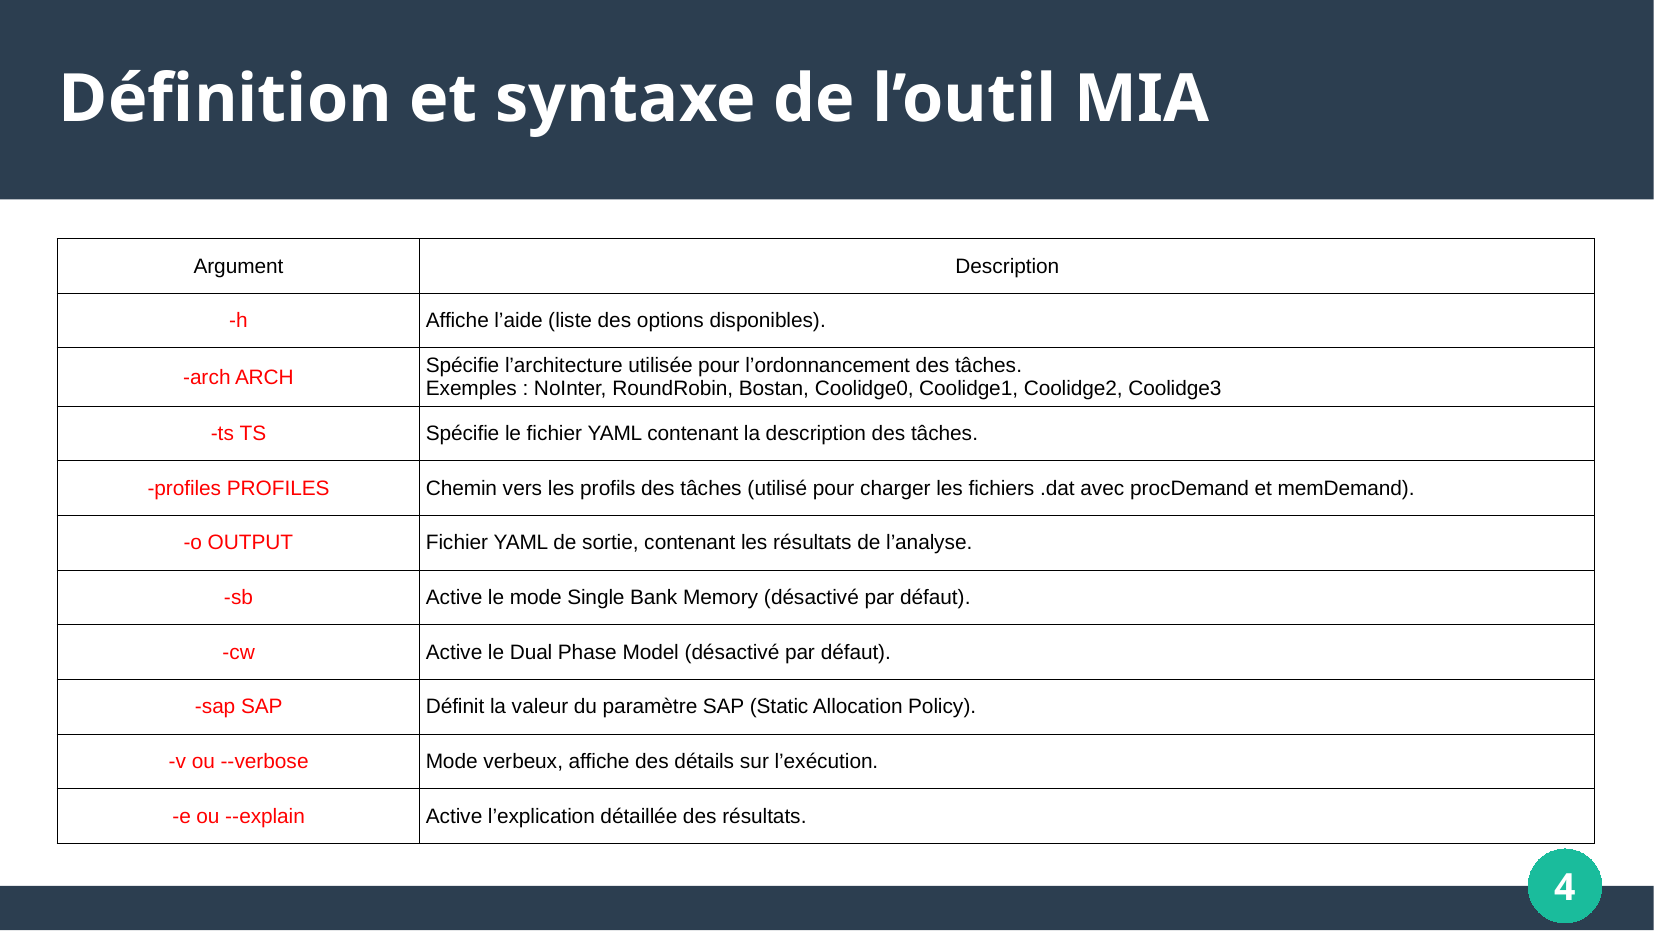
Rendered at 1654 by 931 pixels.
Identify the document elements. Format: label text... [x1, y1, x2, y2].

table_cell -o OUTPUT [58, 516, 419, 570]
table_cell -ts TS [58, 407, 419, 460]
table_cell -h [58, 294, 419, 347]
table_header Description [420, 239, 1594, 293]
table_cell -v ou --verbose [58, 735, 419, 788]
table_cell -cw [58, 625, 419, 679]
table_cell Spécifie l’architecture utilisée pour l’ordonnancement des tâches. Exemples : NoInter, RoundRobin, Bostan, Coolidge0, Coolidge1, Coolidge2, Coolidge3 [420, 348, 1594, 406]
table_cell Chemin vers les profils des tâches (utilisé pour charger les fichiers .dat avec procDemand et memDemand). [420, 461, 1594, 515]
table_cell Active le mode Single Bank Memory (désactivé par défaut). [420, 571, 1594, 624]
table_cell Active le Dual Phase Model (désactivé par défaut). [420, 625, 1594, 679]
table_cell -sb [58, 571, 419, 624]
title Définition et syntaxe de l’outil MIA [59, 37, 1595, 155]
table_cell -sap SAP [58, 680, 419, 734]
table_cell Spécifie le fichier YAML contenant la description des tâches. [420, 407, 1594, 460]
table_cell Mode verbeux, affiche des détails sur l’exécution. [420, 735, 1594, 788]
table_cell -arch ARCH [58, 348, 419, 406]
table_cell Active l’explication détaillée des résultats. [420, 789, 1594, 843]
table_cell Affiche l’aide (liste des options disponibles). [420, 294, 1594, 347]
table_header Argument [58, 239, 419, 293]
table_cell -e ou --explain [58, 789, 419, 843]
table_cell -profiles PROFILES [58, 461, 419, 515]
table_cell Définit la valeur du paramètre SAP (Static Allocation Policy). [420, 680, 1594, 734]
table_cell Fichier YAML de sortie, contenant les résultats de l’analyse. [420, 516, 1594, 570]
